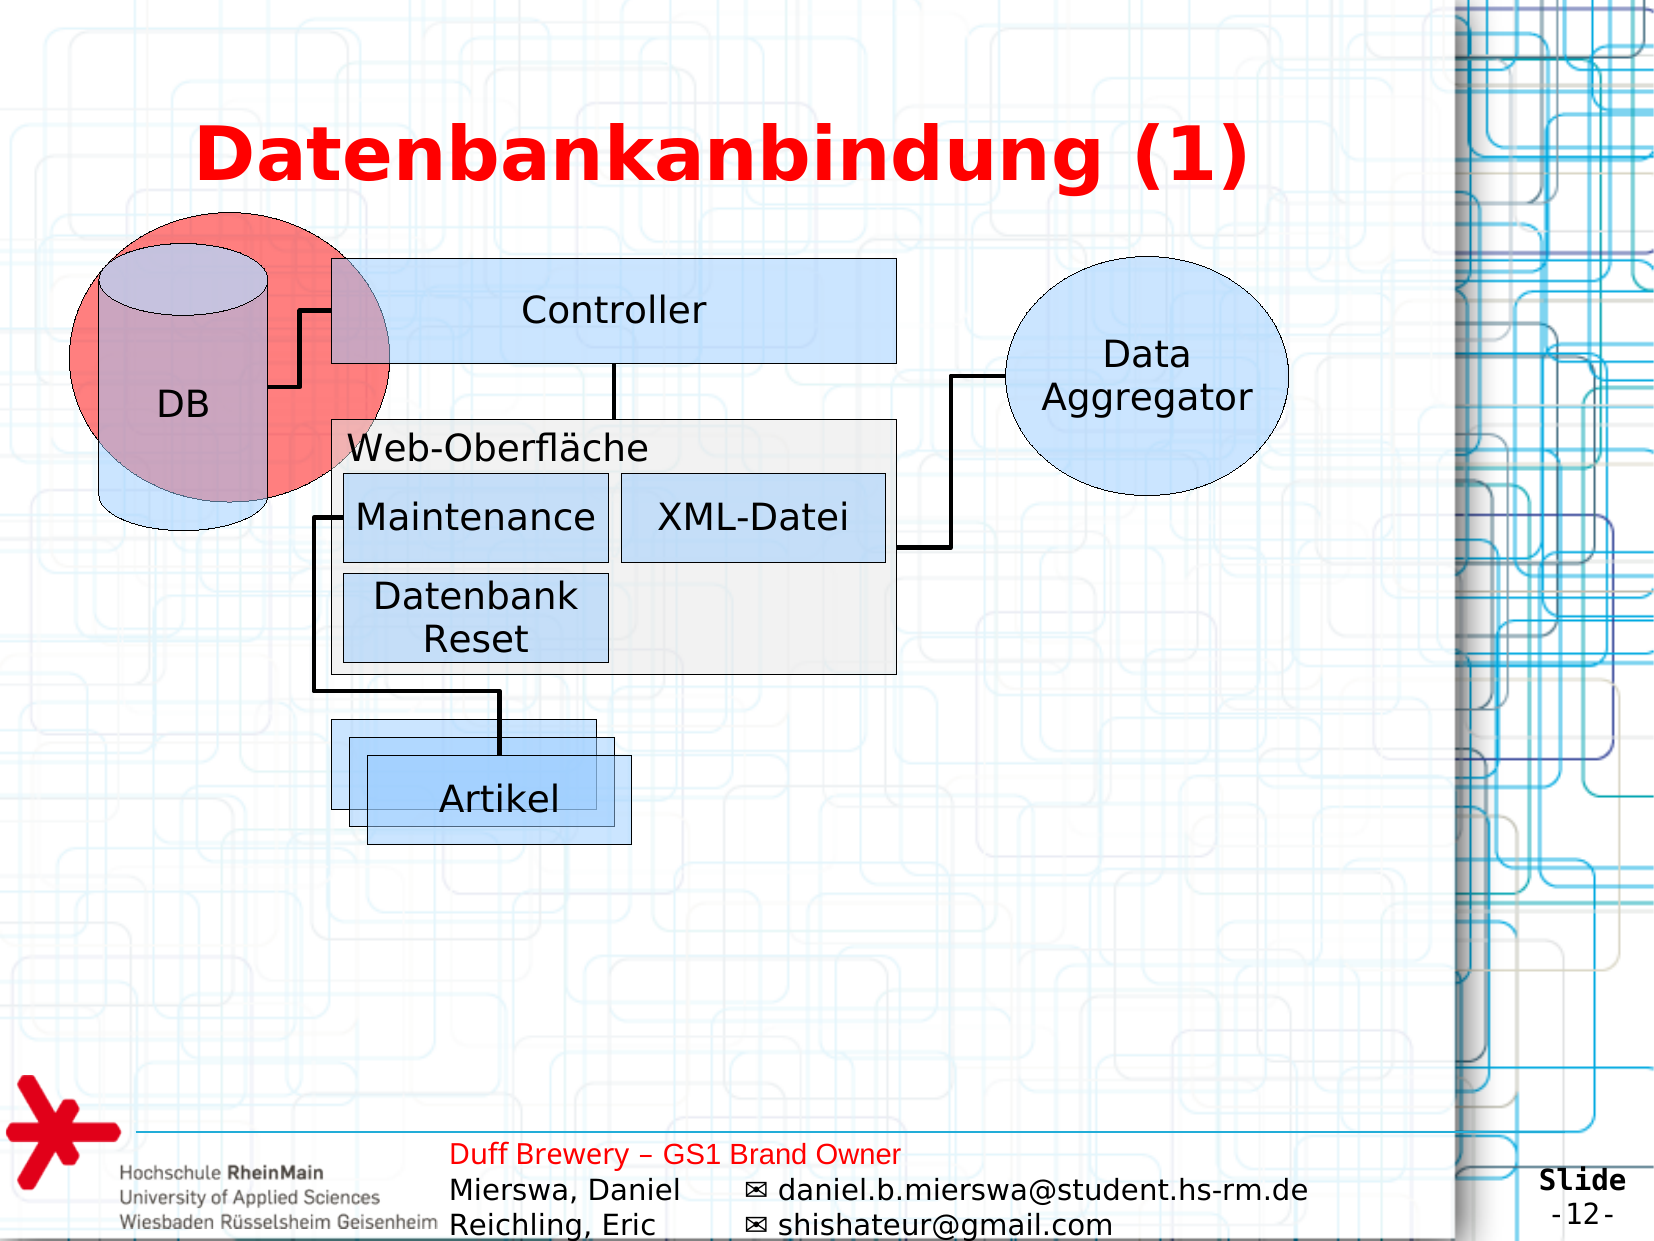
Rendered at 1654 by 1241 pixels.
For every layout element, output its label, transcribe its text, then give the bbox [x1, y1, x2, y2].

text_box Web-Oberfläche [331, 419, 897, 675]
text_box XML-Datei [621, 473, 886, 563]
text_box Maintenance [343, 473, 609, 563]
picture [0, 0, 1654, 1241]
text_box [108, 239, 347, 385]
text_box [268, 313, 390, 498]
text_box DB [98, 281, 268, 531]
text_box Controller [331, 258, 897, 364]
picture [964, 1221, 973, 1233]
text_box [331, 719, 497, 827]
text_box Data Aggregator [1005, 256, 1289, 496]
picture [568, 1221, 577, 1233]
text_box [502, 719, 615, 755]
text_box Artikel [367, 755, 632, 845]
text_box Datenbank Reset [343, 573, 609, 663]
text_box [69, 272, 100, 440]
title Datenbankanbindung (1) [29, 70, 1418, 239]
